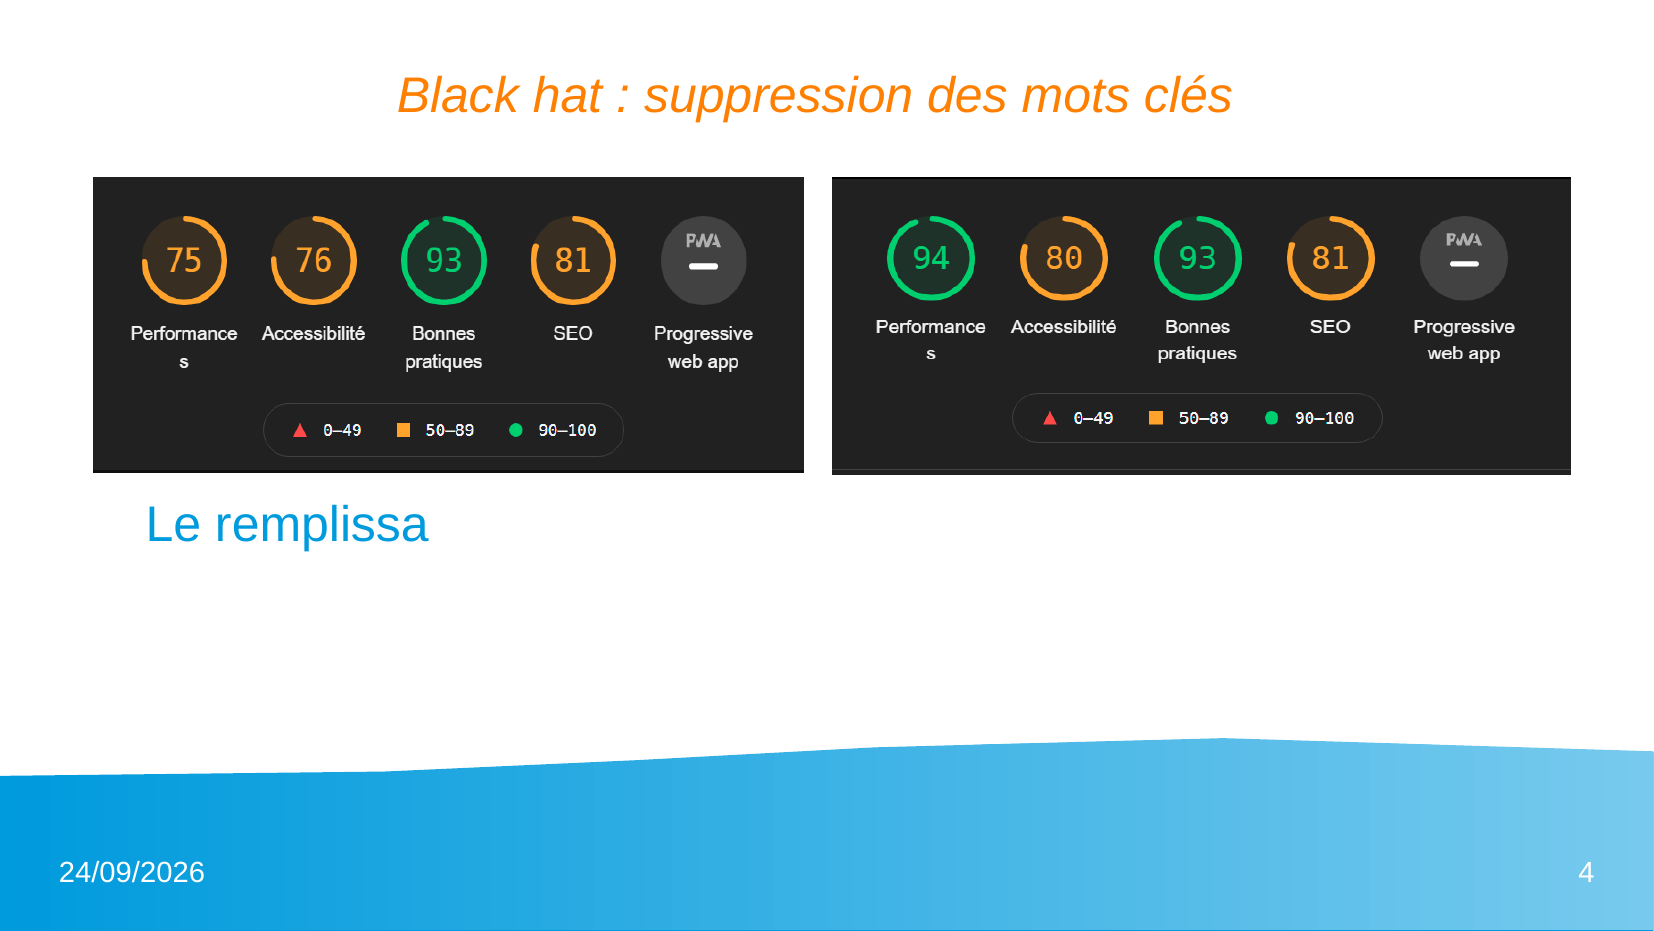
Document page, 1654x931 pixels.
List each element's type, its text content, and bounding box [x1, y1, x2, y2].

picture [93, 177, 804, 473]
list Le remplissa [74, 496, 1611, 721]
title Black hat : suppression des mots clés [93, 0, 1570, 178]
picture [832, 177, 1571, 475]
